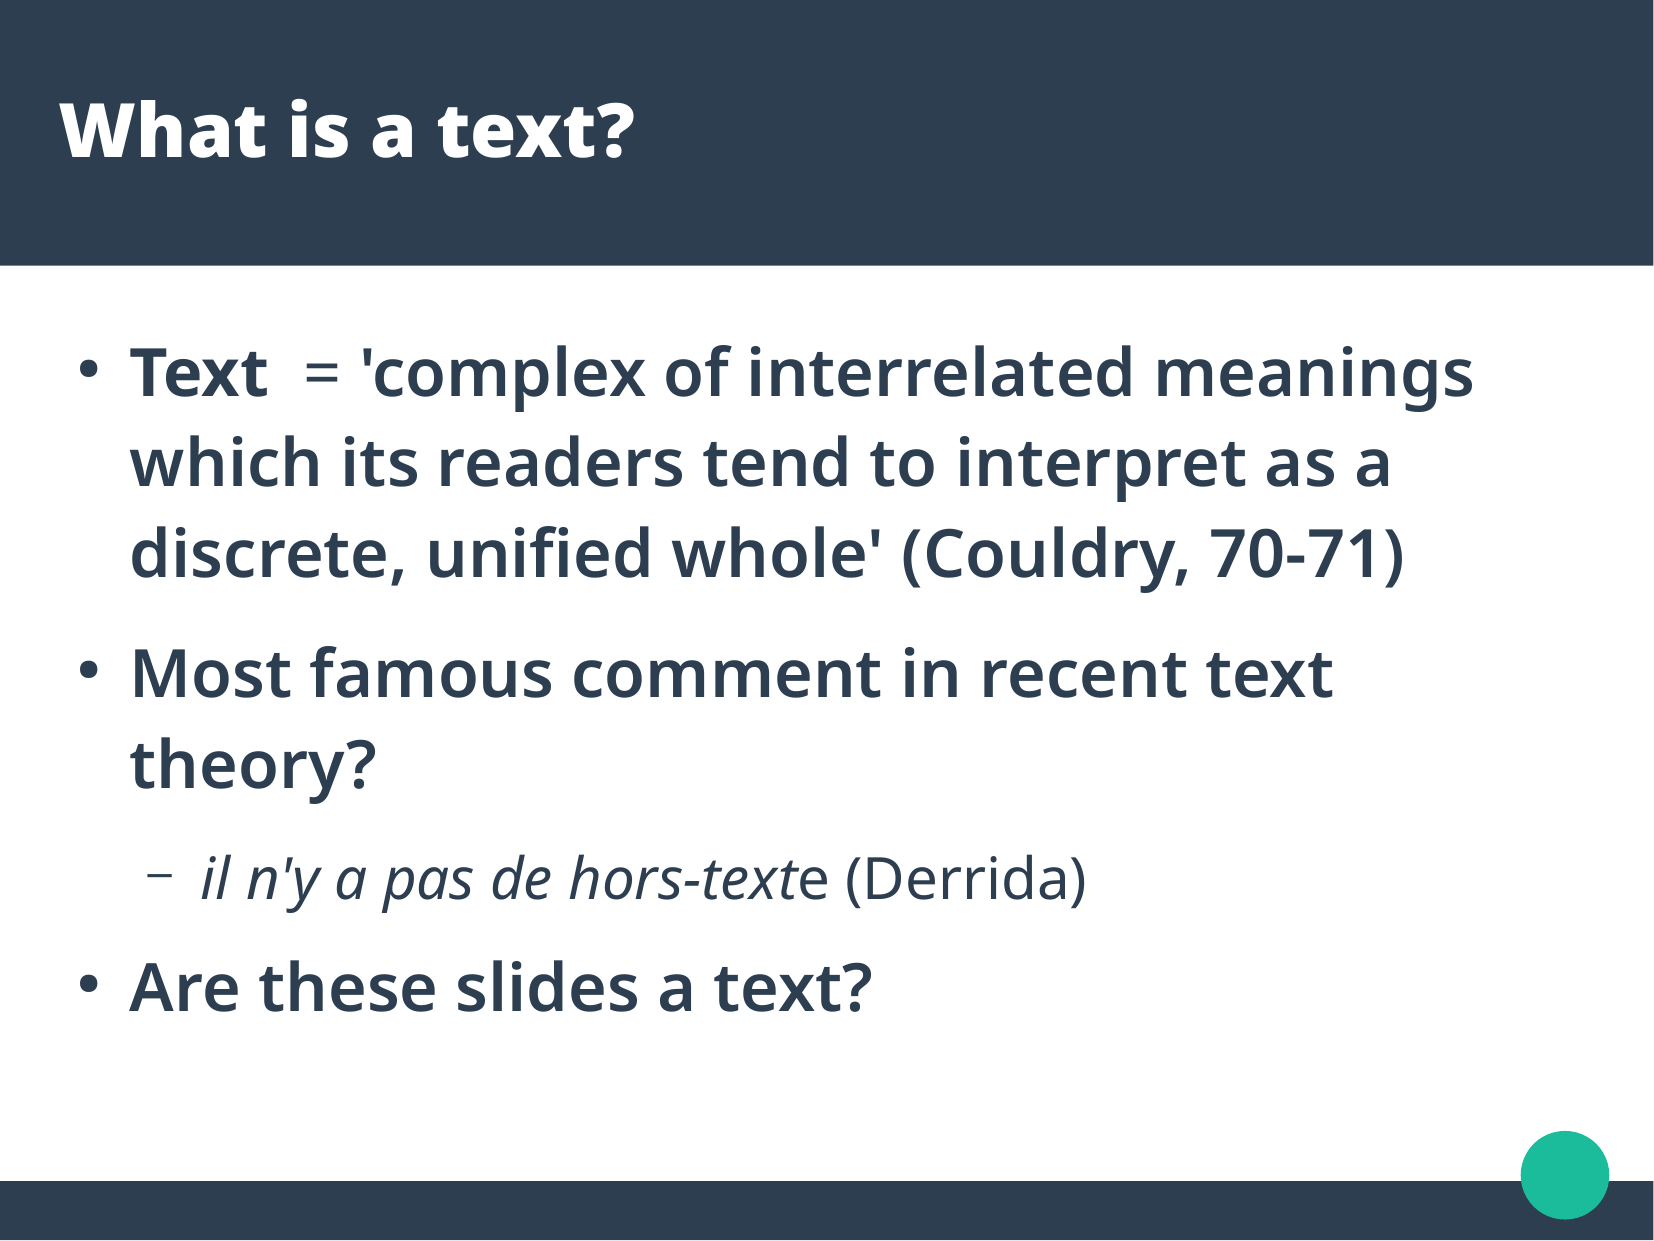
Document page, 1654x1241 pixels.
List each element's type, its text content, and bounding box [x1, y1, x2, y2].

title What is a text? [59, 49, 1595, 207]
subtitle [59, 324, 1595, 1152]
